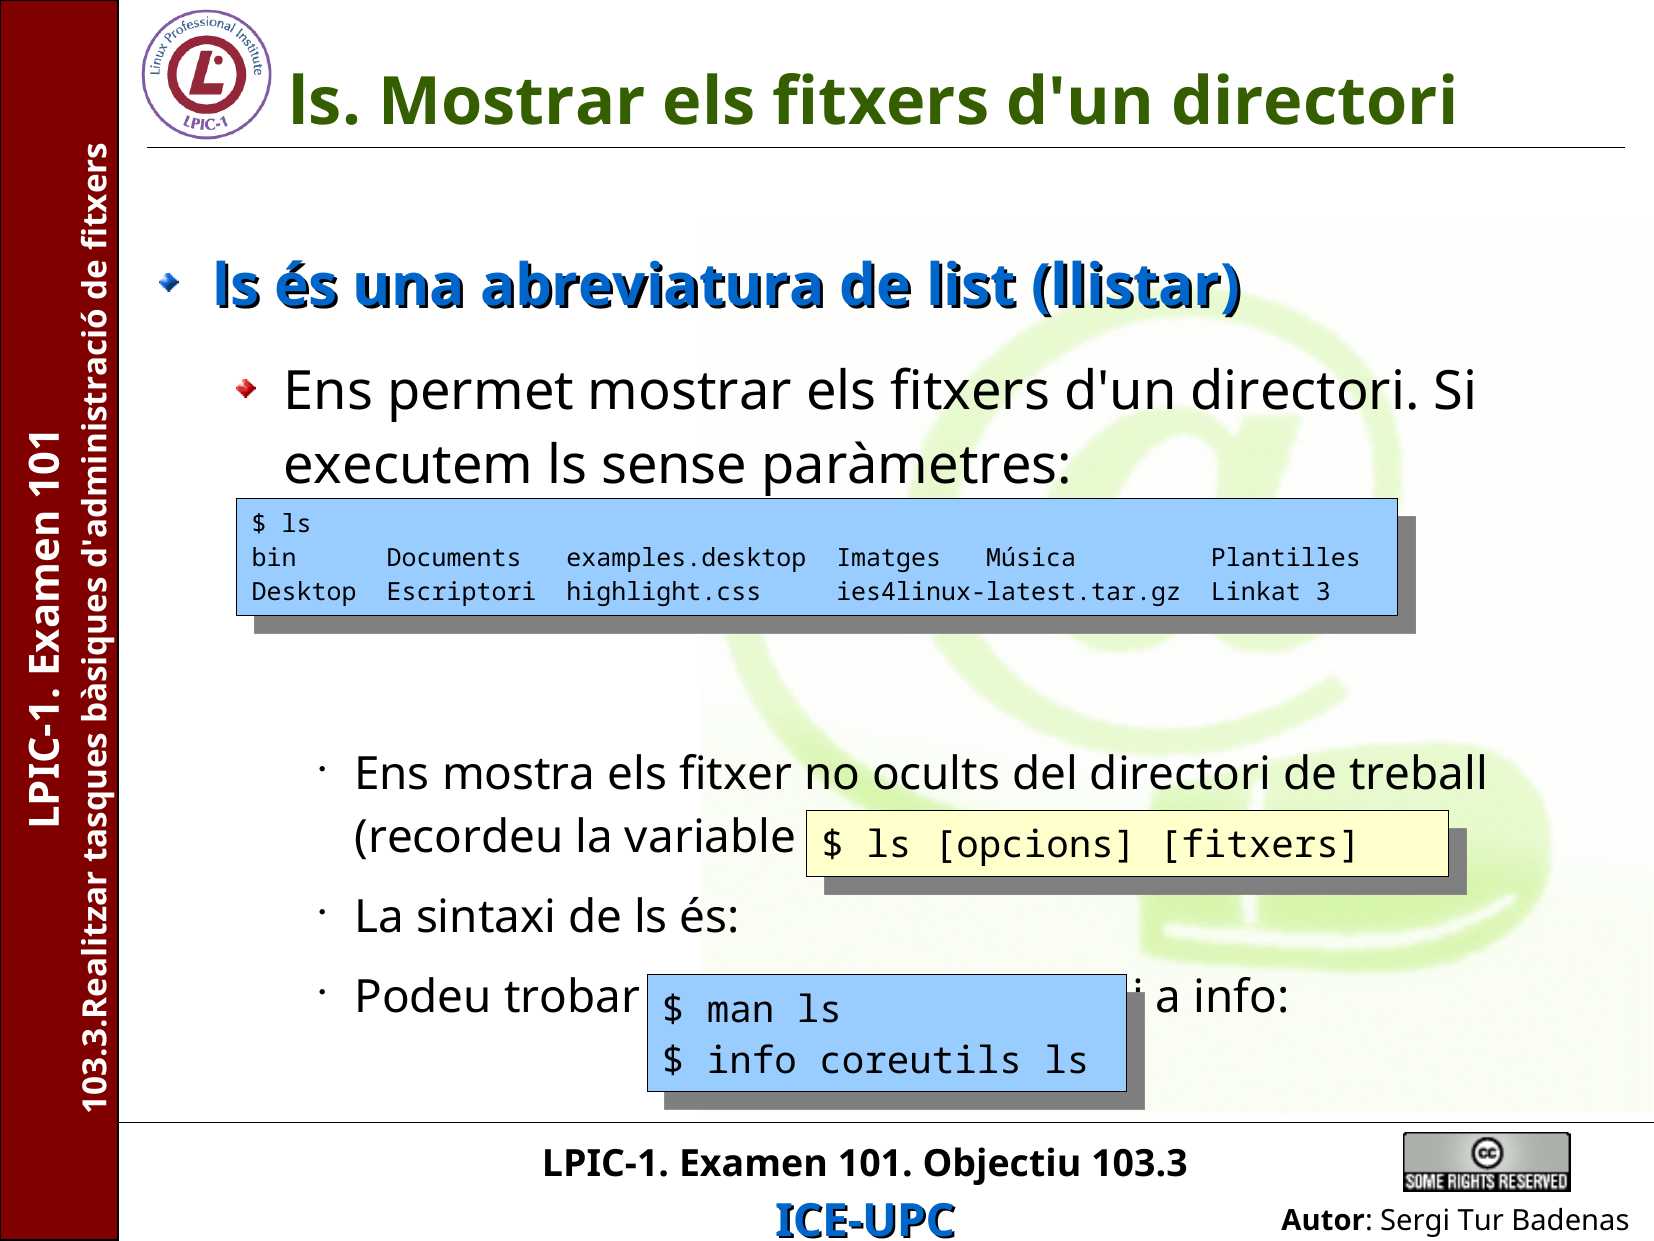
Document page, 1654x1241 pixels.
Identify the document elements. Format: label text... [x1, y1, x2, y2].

list ls és una abreviatura de list (llistar) Ens permet mostrar els fitxers d'un directori. Si executem ls sense paràmetres: Ens mostra els fitxer no ocults del directori de treball (recordeu la variable d'entorn PWD) La sintaxi de ls és: Podeu trobar més detalls al manual i a info: [141, 242, 1630, 1078]
picture [135, 5, 277, 56]
text_box $ ls bin Documents examples.desktop Imatges Música Plantilles Desktop Escriptori highlight.css ies4linux-latest.tar.gz Linkat 3 [236, 498, 1398, 609]
text_box $ man ls $ info coreutils ls [647, 974, 1127, 1080]
text_box $ ls [opcions] [fitxers] [806, 810, 1449, 871]
title ls. Mostrar els fitxers d'un directori [129, 56, 1619, 141]
picture [1403, 1132, 1571, 1192]
picture [700, 217, 1654, 1113]
